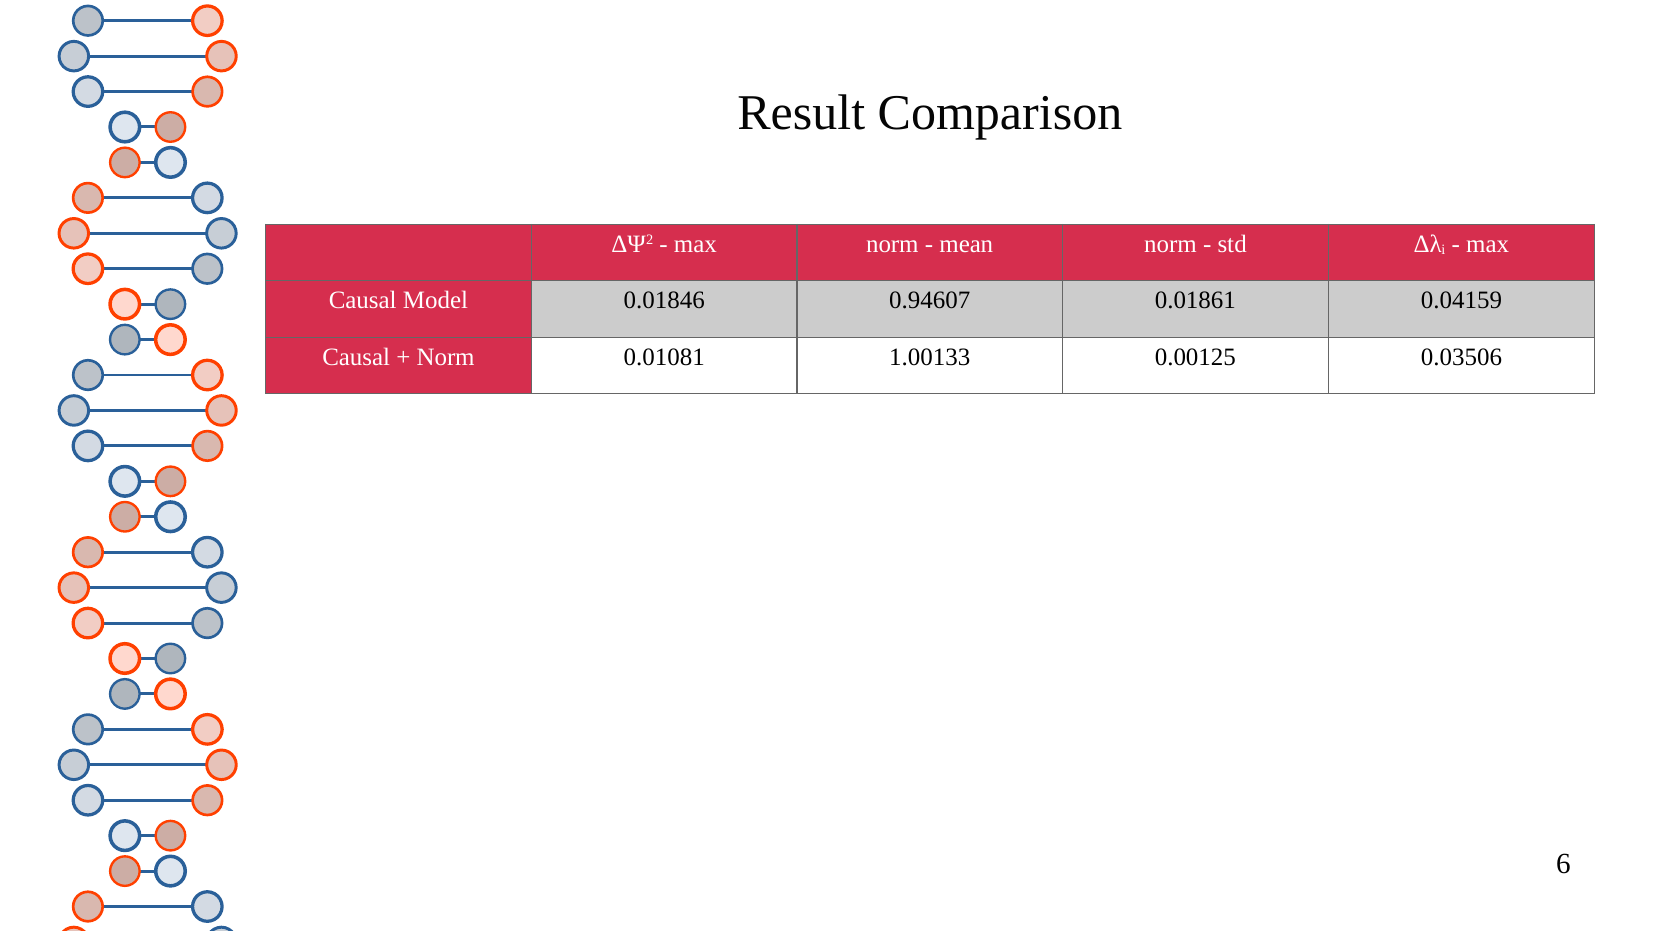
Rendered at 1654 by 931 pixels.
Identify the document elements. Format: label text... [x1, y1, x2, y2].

table_cell Causal + Norm [266, 338, 531, 393]
table_header ΔΨ2 - max [532, 225, 796, 280]
table_header [266, 225, 531, 280]
table_header norm - std [1063, 225, 1328, 280]
title Result Comparison [265, 35, 1595, 189]
table_cell 0.00125 [1063, 338, 1328, 393]
table_cell Causal Model [266, 281, 531, 337]
table_cell 1.00133 [798, 338, 1062, 393]
table_cell 0.94607 [798, 281, 1062, 337]
table_header Δλi - max [1329, 225, 1594, 280]
table_header norm - mean [798, 225, 1062, 280]
table_cell 0.04159 [1329, 281, 1594, 337]
table_cell 0.01081 [532, 338, 796, 393]
table_cell 0.01846 [532, 281, 796, 337]
table_cell 0.03506 [1329, 338, 1594, 393]
table_cell 0.01861 [1063, 281, 1328, 337]
